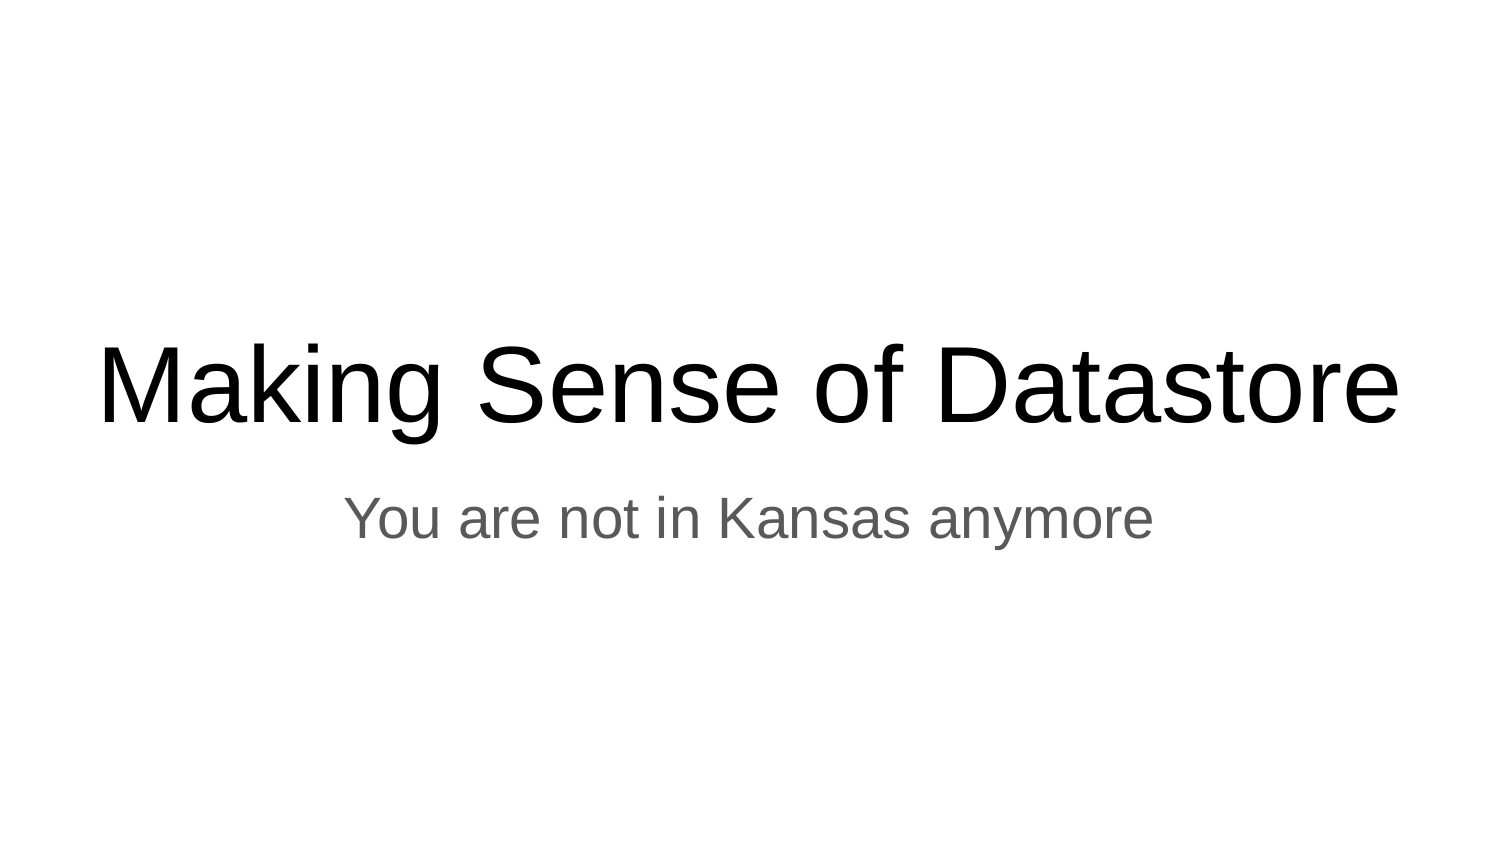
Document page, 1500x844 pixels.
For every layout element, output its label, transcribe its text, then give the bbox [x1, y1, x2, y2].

subtitle You are not in Kansas anymore [51, 464, 1449, 595]
title Making Sense of Datastore [51, 122, 1449, 459]
